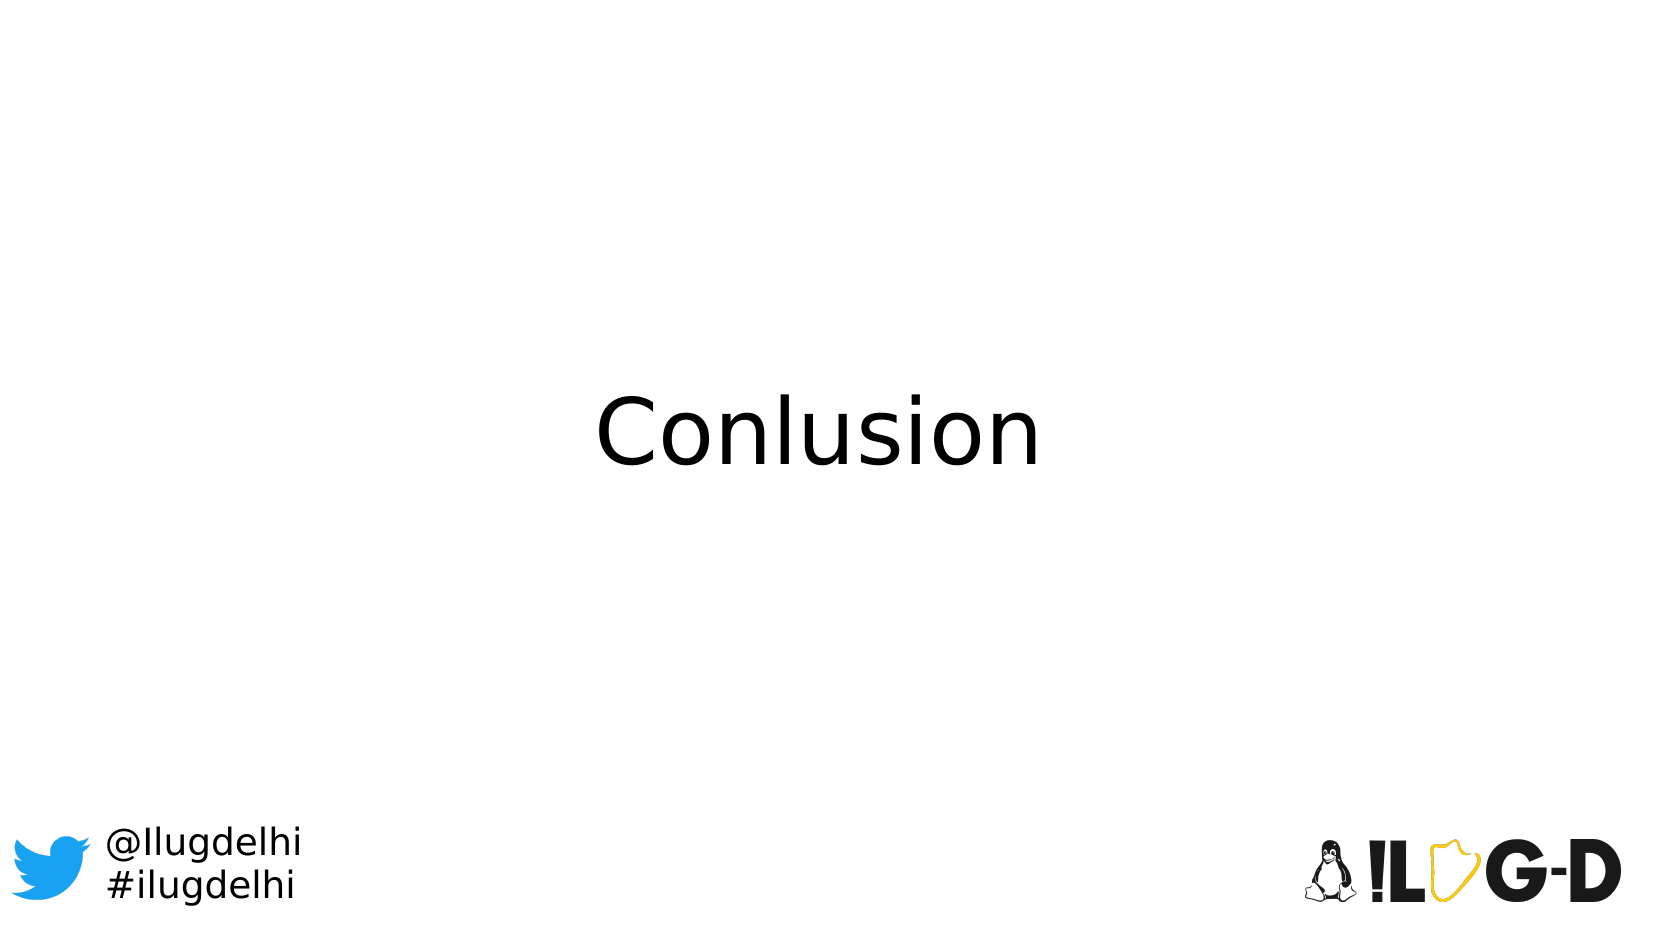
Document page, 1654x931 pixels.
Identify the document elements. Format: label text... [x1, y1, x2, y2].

title Conlusion [75, 354, 1564, 511]
picture [11, 836, 90, 901]
text_box @Ilugdelhi #ilugdelhi [90, 813, 318, 916]
picture [1305, 839, 1621, 902]
